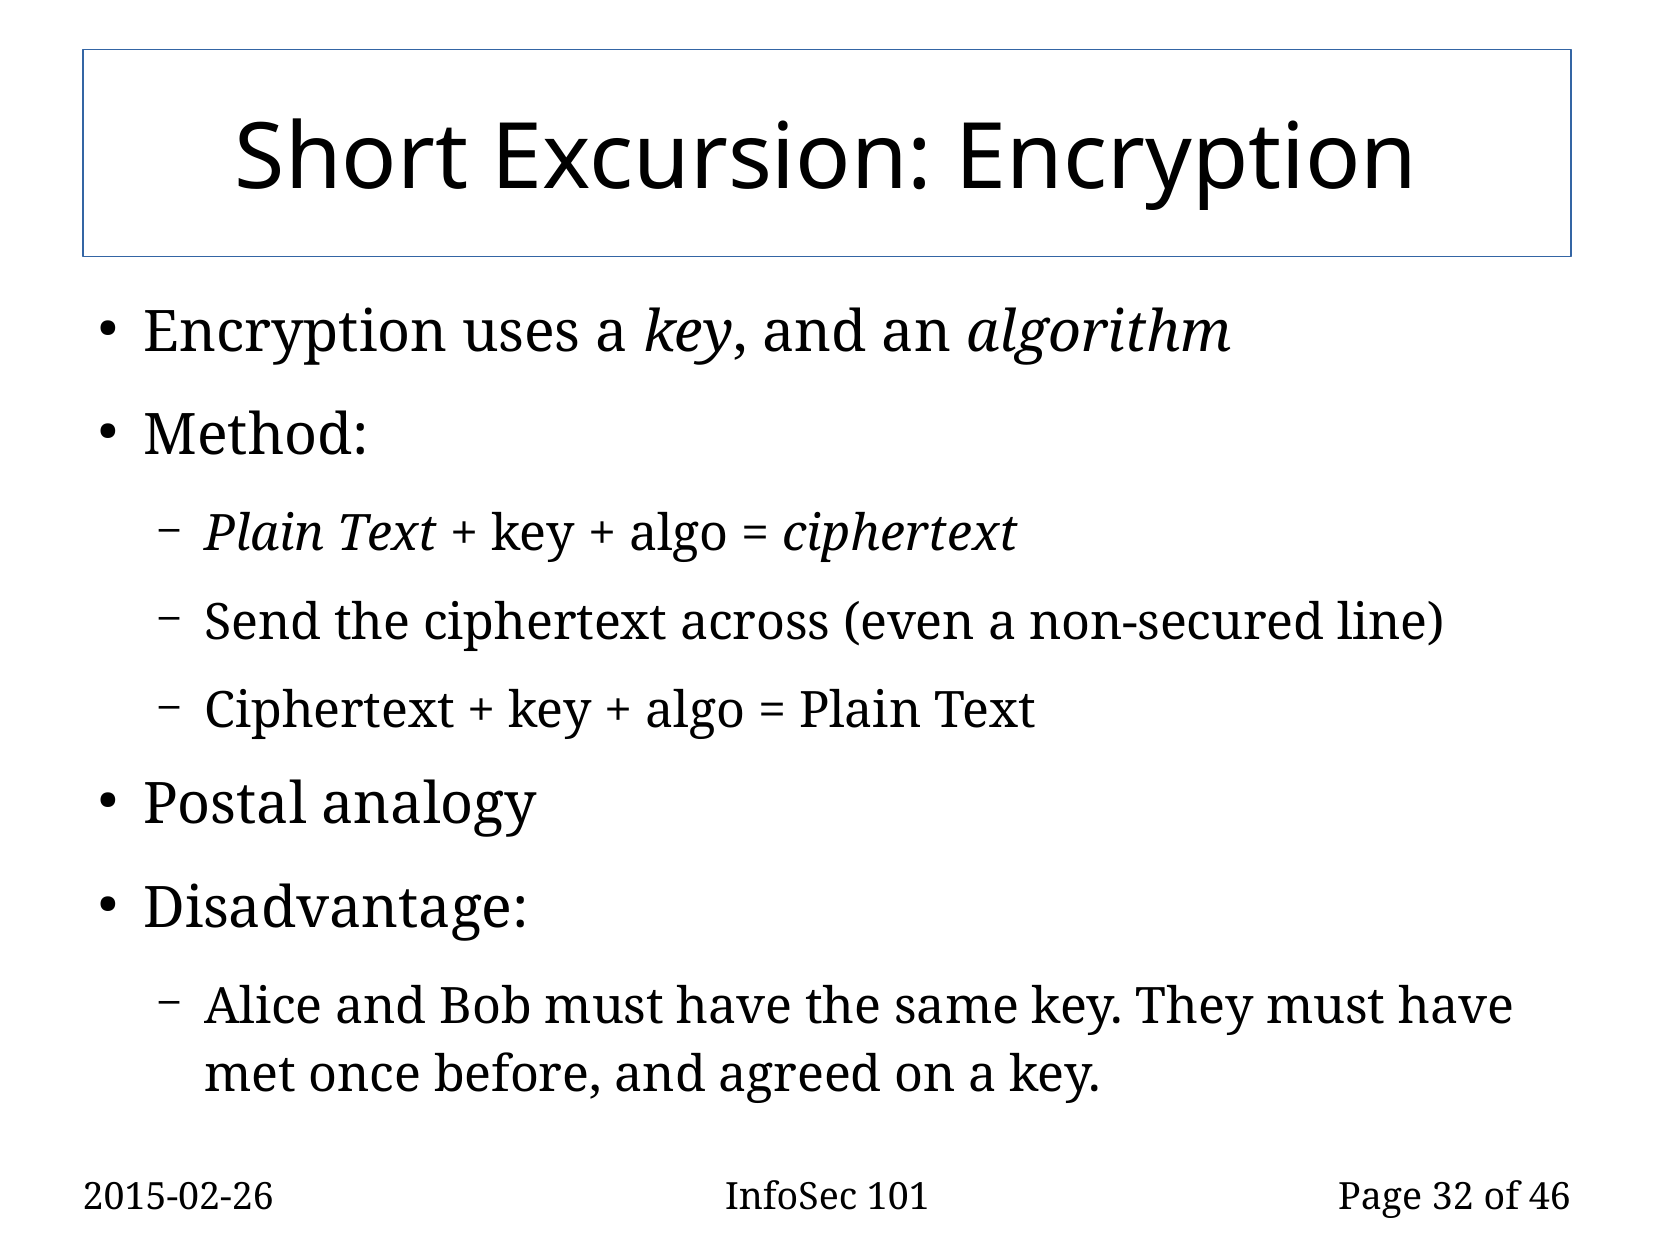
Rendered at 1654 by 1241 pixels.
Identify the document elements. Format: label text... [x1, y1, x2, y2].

title Short Excursion: Encryption [82, 49, 1571, 257]
list Encryption uses a key, and an algorithm Method: Plain Text + key + algo = ciphertext Send the ciphertext across (even a non-secured line) Ciphertext + key + algo = Plain Text Postal analogy Disadvantage: Alice and Bob must have the same key. They must have met once before, and agreed on a key. [82, 290, 1571, 1126]
